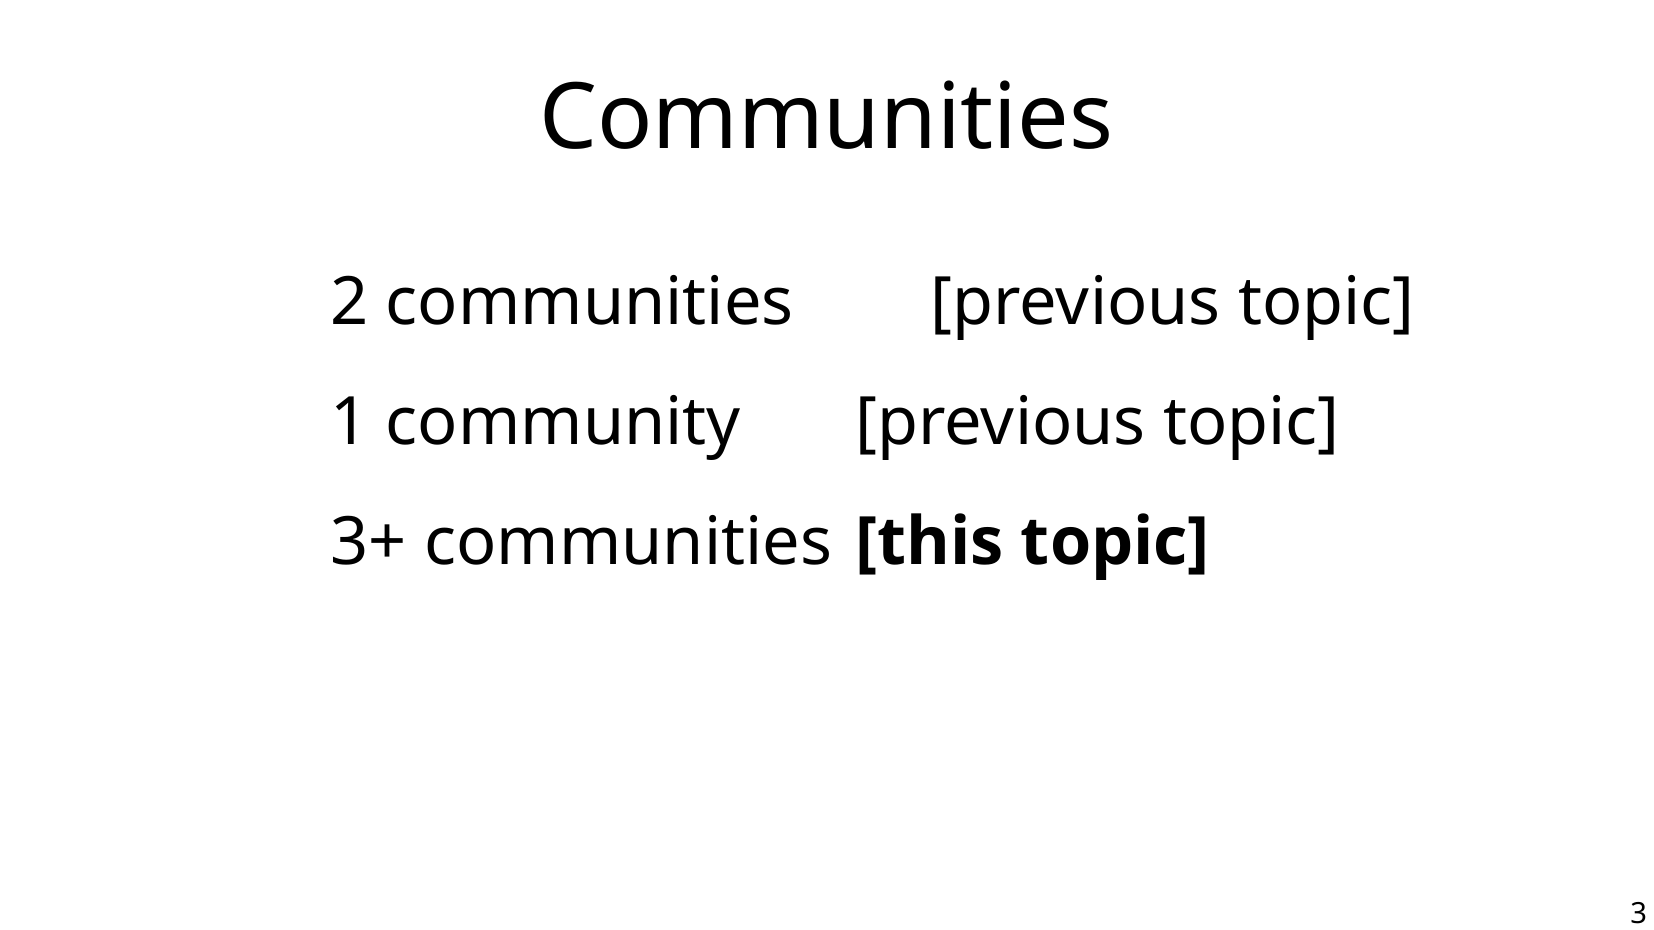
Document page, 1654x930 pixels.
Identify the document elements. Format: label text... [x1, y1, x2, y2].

list 2 communities [previous topic] 1 community [previous topic] 3+ communities [this topic] [330, 252, 1449, 793]
title Communities [82, 1, 1571, 225]
